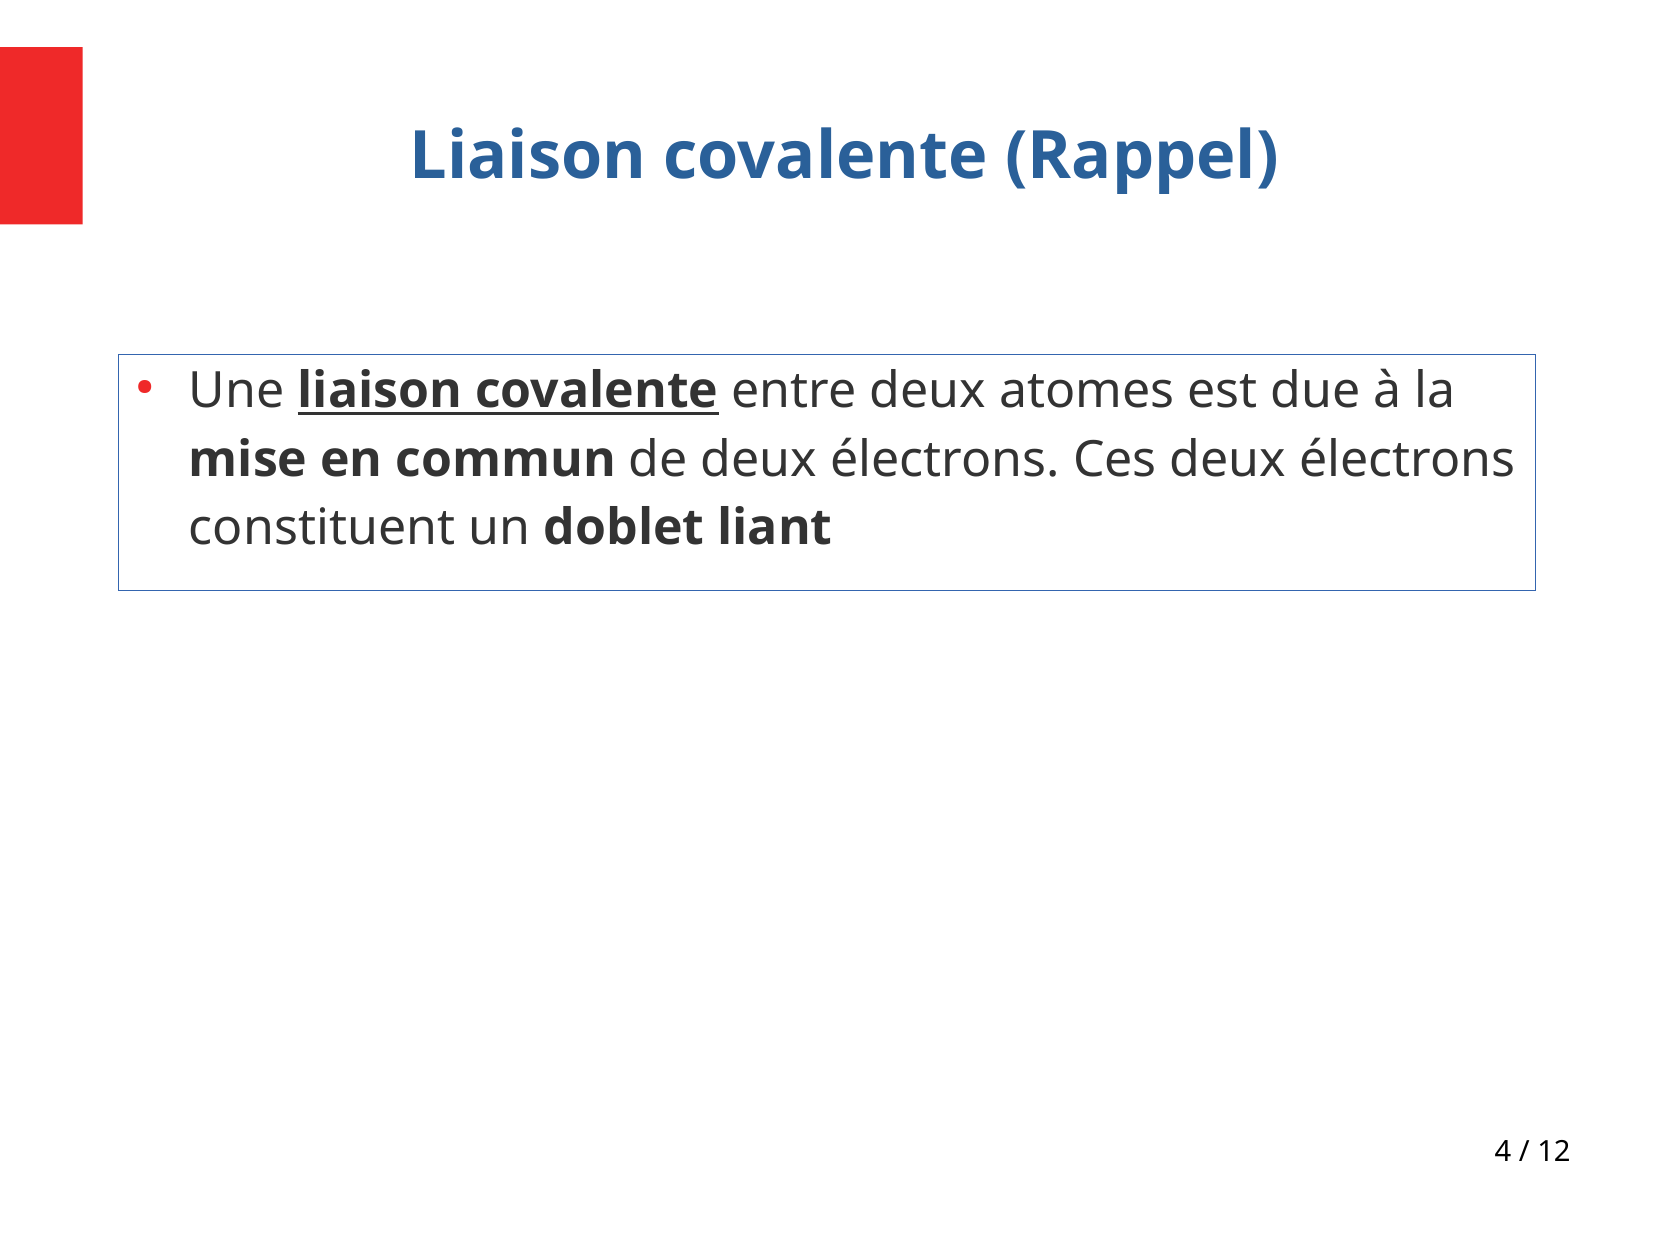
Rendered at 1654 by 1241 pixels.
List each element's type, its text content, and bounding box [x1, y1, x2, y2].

list Une liaison covalente entre deux atomes est due à la mise en commun de deux électrons. Ces deux électrons constituent un doblet liant [118, 354, 1536, 591]
title Liaison covalente (Rappel) [118, 49, 1571, 257]
